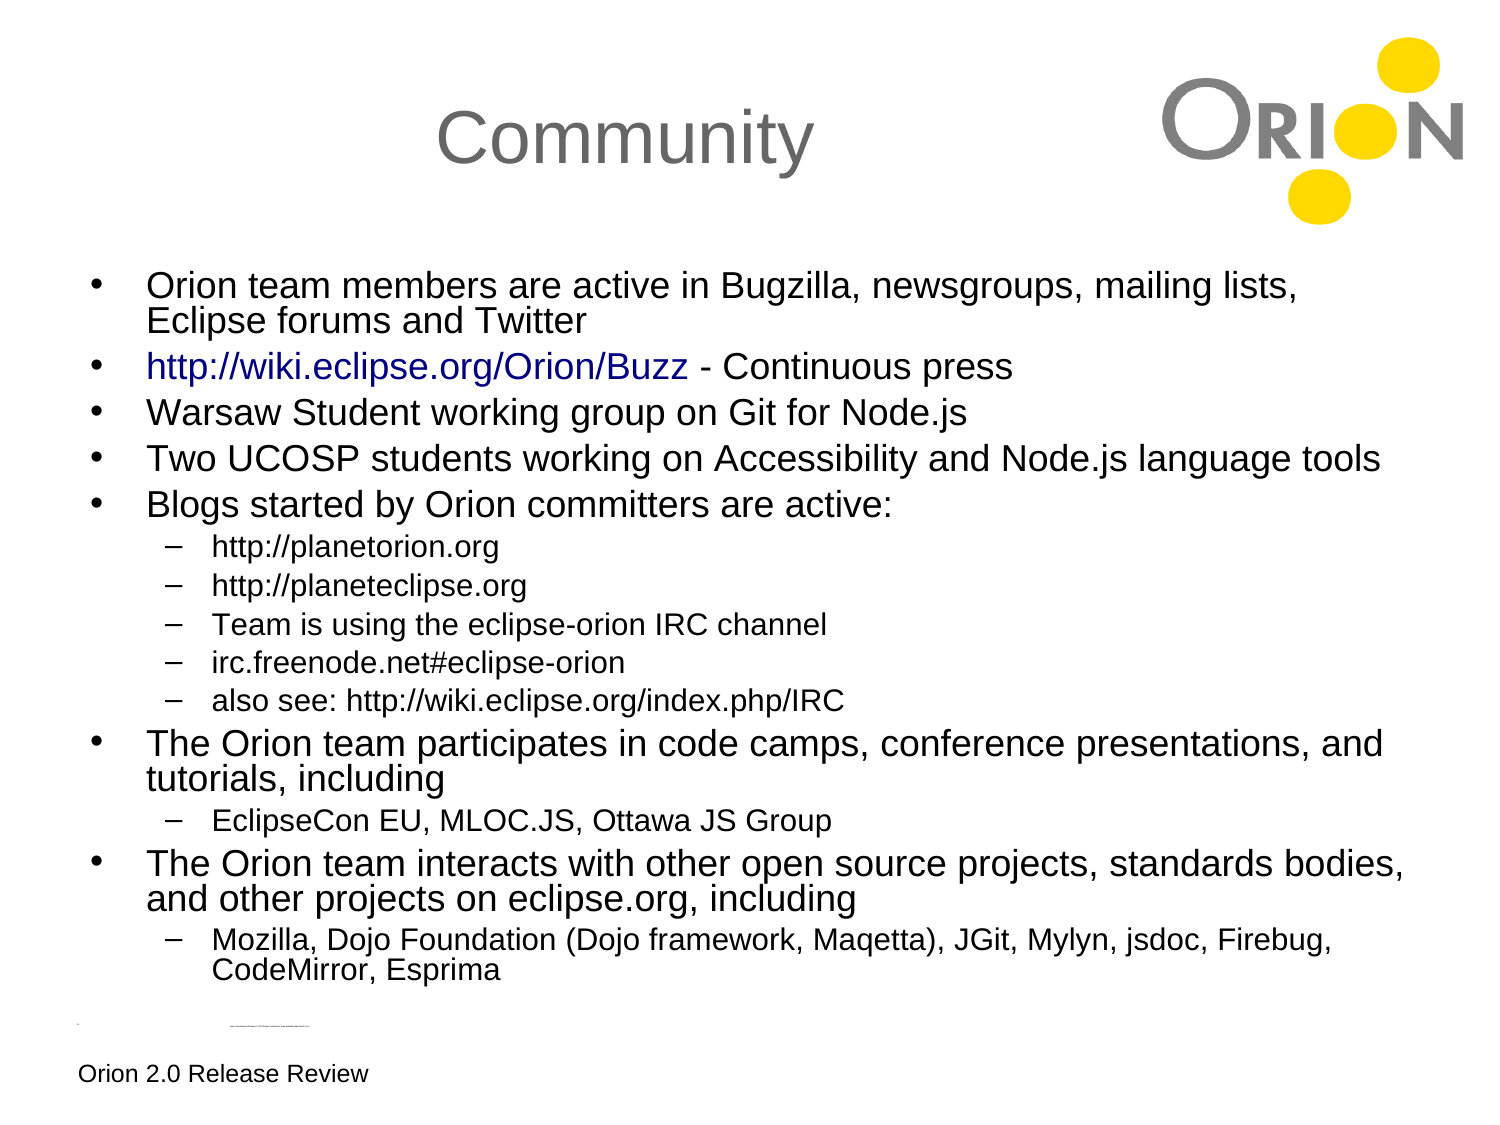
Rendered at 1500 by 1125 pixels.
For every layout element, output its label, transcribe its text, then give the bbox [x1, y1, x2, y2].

title Community [74, 45, 1176, 233]
picture [1162, 37, 1463, 225]
list Orion team members are active in Bugzilla, newsgroups, mailing lists, Eclipse forums and Twitter http://wiki.eclipse.org/Orion/Buzz - Continuous press Warsaw Student working group on Git for Node.js Two UCOSP students working on Accessibility and Node.js language tools Blogs started by Orion committers are active: http://planetorion.org http://planeteclipse.org Team is using the eclipse-orion IRC channel irc.freenode.net#eclipse-orion also see: http://wiki.eclipse.org/index.php/IRC The Orion team participates in code camps, conference presentations, and tutorials, including EclipseCon EU, MLOC.JS, Ottawa JS Group The Orion team interacts with other open source projects, standards bodies, and other projects on eclipse.org, including Mozilla, Dojo Foundation (Dojo framework, Maqetta), JGit, Mylyn, jsdoc, Firebug, CodeMirror, Esprima [75, 262, 1426, 1051]
